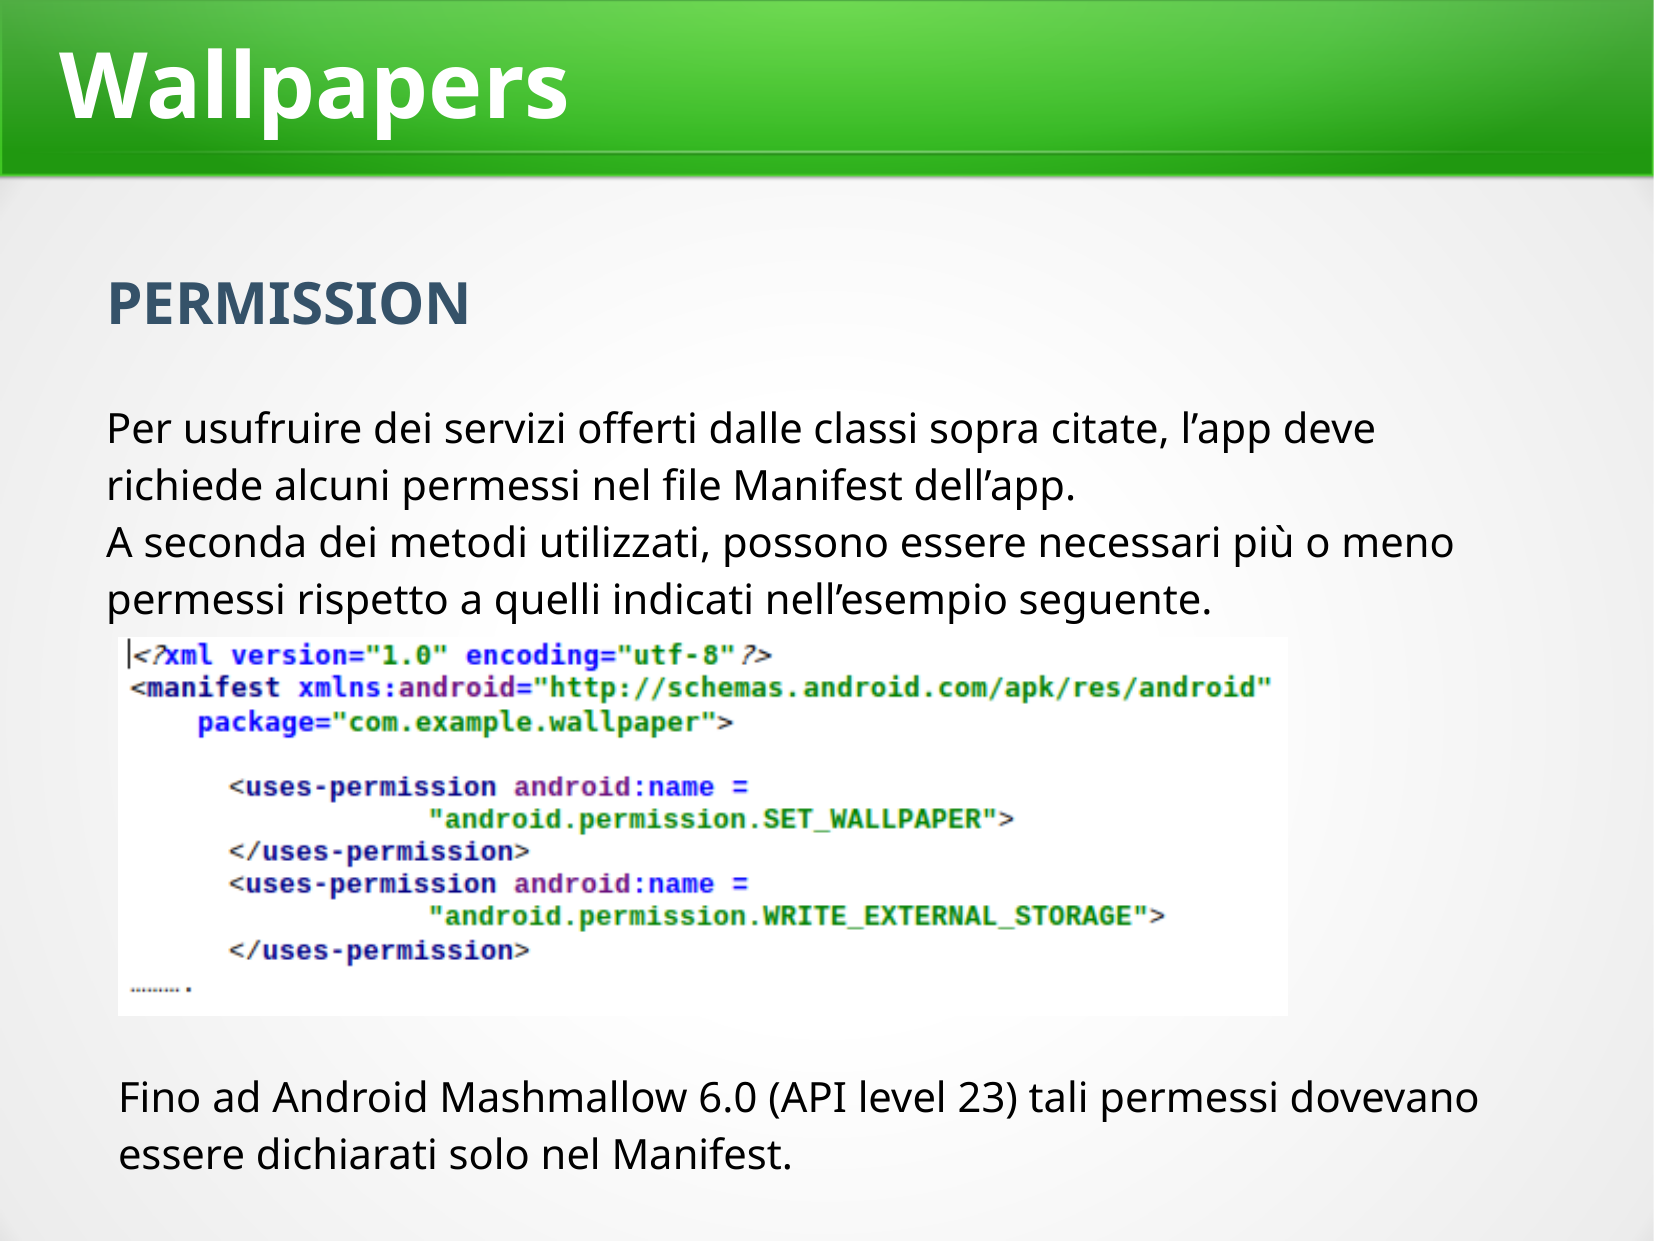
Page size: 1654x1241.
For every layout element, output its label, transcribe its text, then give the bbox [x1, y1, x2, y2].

picture [0, 0, 1654, 1241]
subtitle PERMISSION Per usufruire dei servizi offerti dalle classi sopra citate, l’app deve richiede alcuni permessi nel file Manifest dell’app. A seconda dei metodi utilizzati, possono essere necessari più o meno permessi rispetto a quelli indicati nell’esempio seguente. [106, 224, 1536, 603]
text_box Fino ad Android Mashmallow 6.0 (API level 23) tali permessi dovevano essere dichiarati solo nel Manifest. [118, 992, 1536, 1241]
title Wallpapers [35, 11, 1489, 154]
